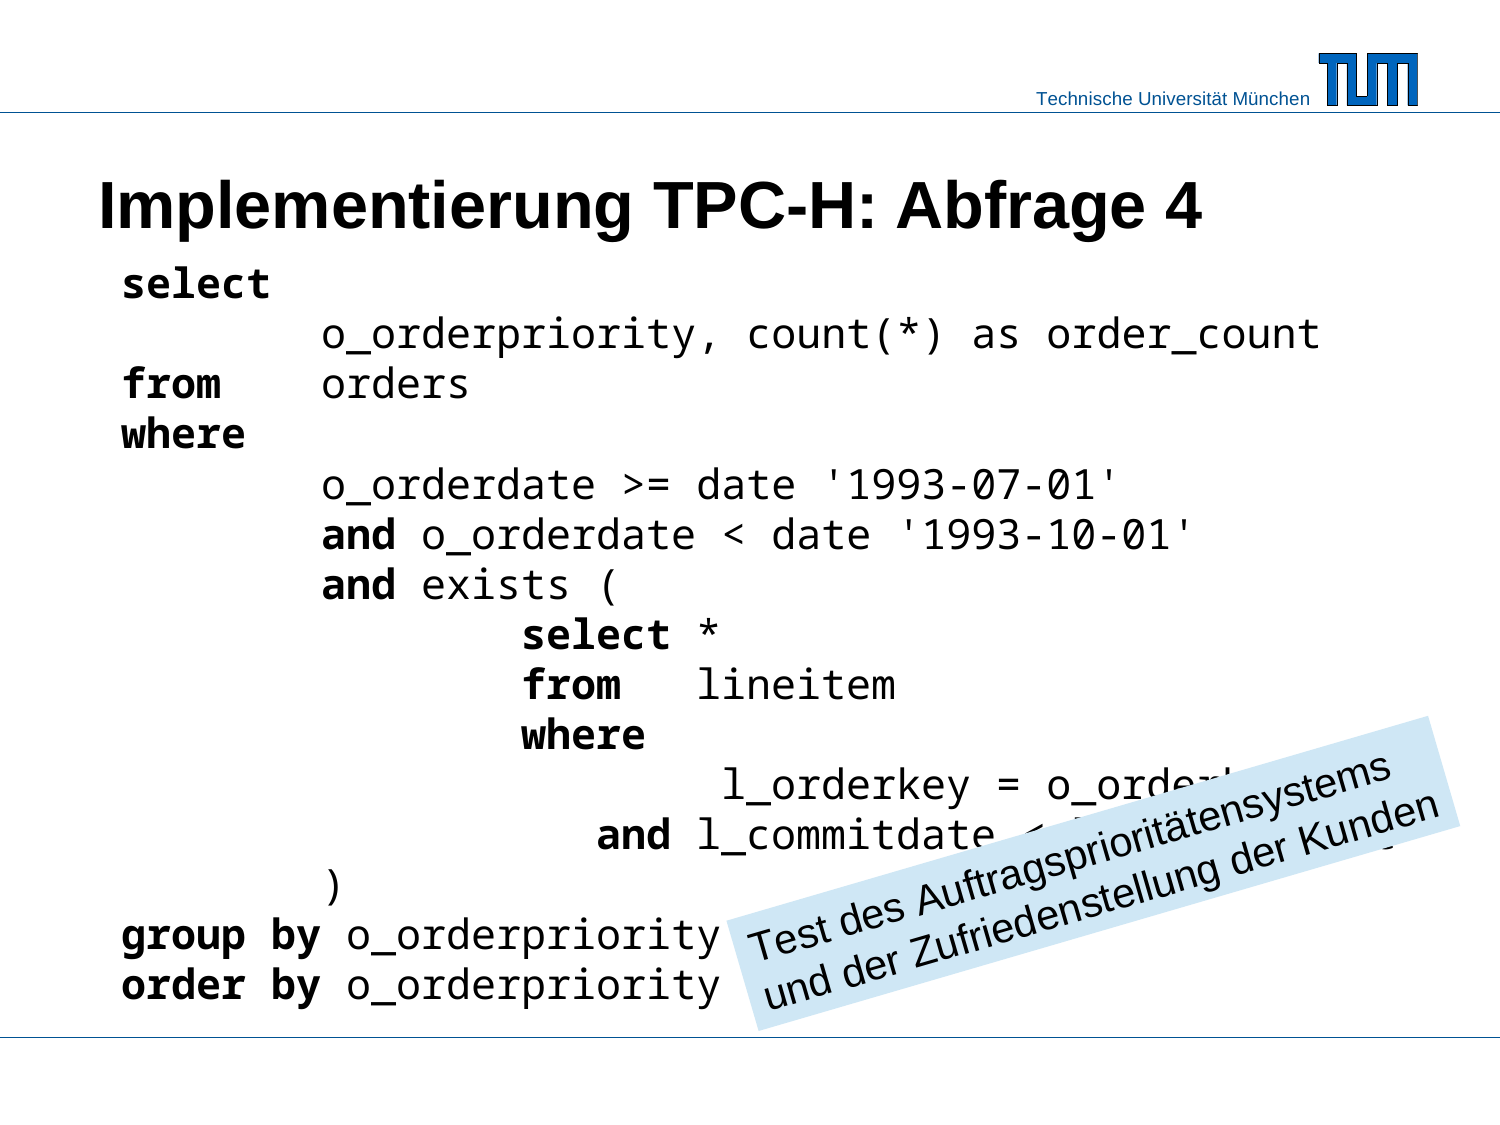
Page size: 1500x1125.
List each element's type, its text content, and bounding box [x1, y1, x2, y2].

text_box Test des Auftragsprioritätensystems und der Zufriedenstellung der Kunden [726, 715, 1461, 1031]
text_box select o_orderpriority, count(*) as order_count from orders where o_orderdate >= date '1993-07-01' and o_orderdate < date '1993-10-01' and exists ( select * from lineitem where l_orderkey = o_orderkey and l_commitdate < l_receiptdate ) group by o_orderpriority order by o_orderpriority [106, 249, 1453, 1028]
text_box select o_orderpriority, count(*) as order_count from orders where o_orderdate >= date '1993-07-01' and o_orderdate < date '1993-10-01' and exists ( select * from lineitem where l_orderkey = o_orderkey and l_commitdate < l_receiptdate ) group by o_orderpriority order by o_orderpriority [773, 829, 1453, 1028]
title Implementierung TPC-H: Abfrage 4 [83, 74, 1417, 250]
